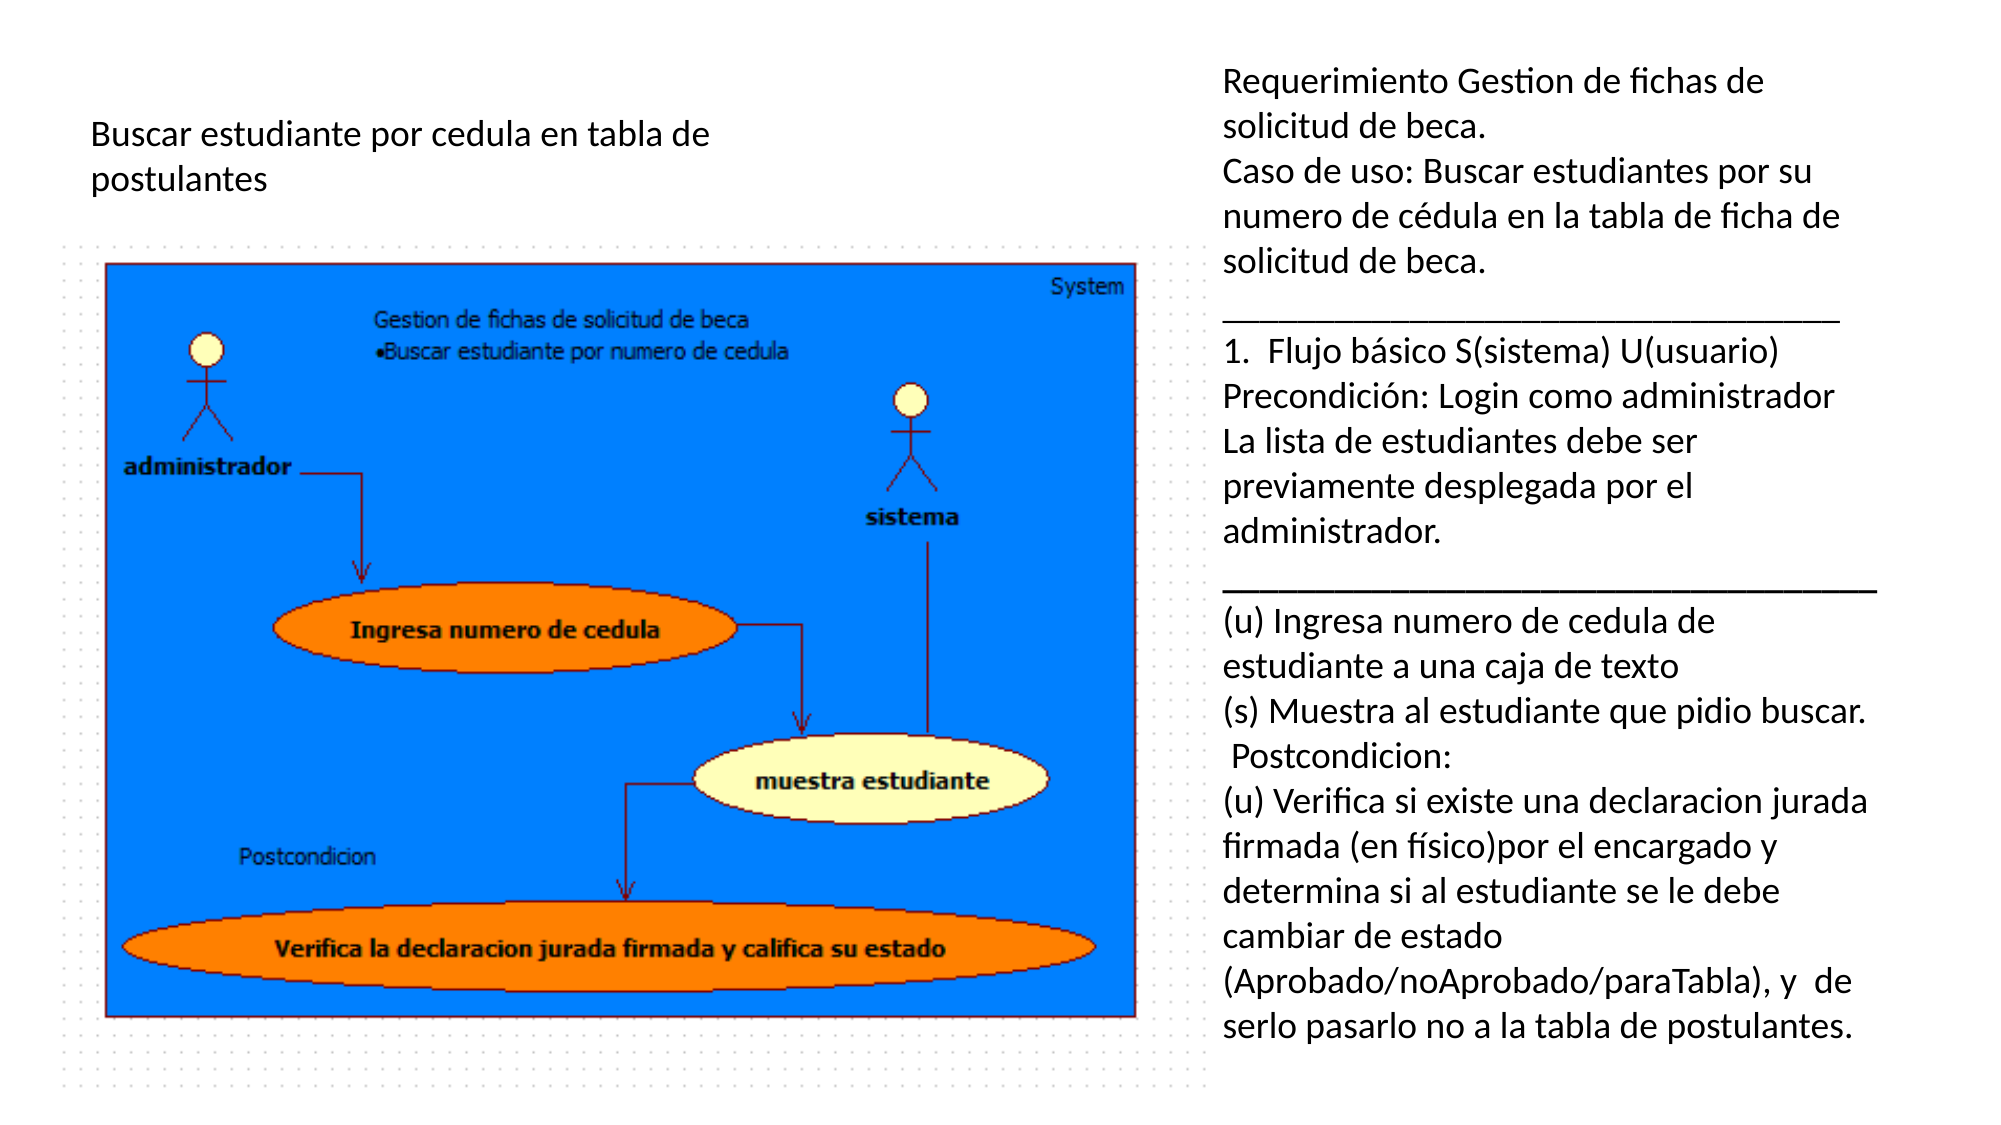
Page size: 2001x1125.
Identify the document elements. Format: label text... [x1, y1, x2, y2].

text_box Requerimiento Gestion de fichas de solicitud de beca. Caso de uso: Buscar estudiantes por su numero de cédula en la tabla de ficha de solicitud de beca. _________________________________ 1. Flujo básico S(sistema) U(usuario) Precondición: Login como administrador La lista de estudiantes debe ser previamente desplegada por el administrador. ___________________________________ (u) Ingresa numero de cedula de estudiante a una caja de texto (s) Muestra al estudiante que pidio buscar. Postcondicion: (u) Verifica si existe una declaracion jurada firmada (en físico)por el encargado y determina si al estudiante se le debe cambiar de estado (Aprobado/noAprobado/paraTabla), y de serlo pasarlo no a la tabla de postulantes. [1207, 48, 1896, 1054]
picture [51, 234, 1208, 1098]
text_box Buscar estudiante por cedula en tabla de postulantes [75, 101, 881, 234]
